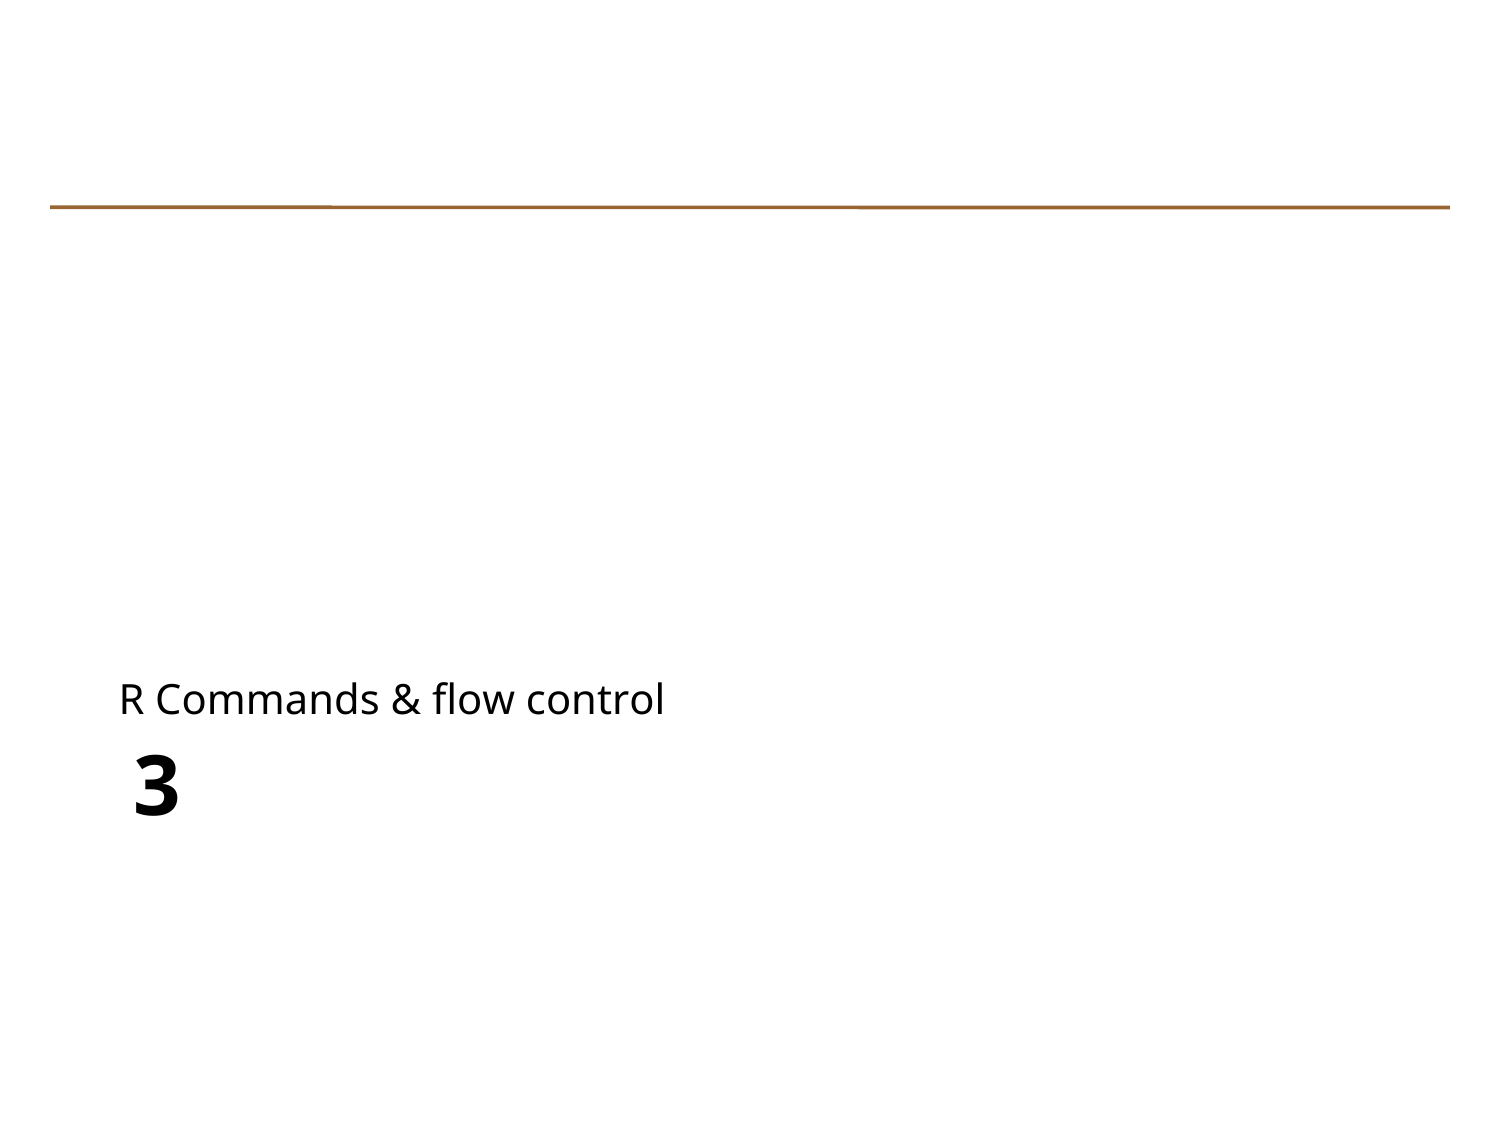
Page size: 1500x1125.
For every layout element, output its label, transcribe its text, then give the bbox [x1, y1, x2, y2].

text_box 3 [118, 723, 1394, 947]
text_box R Commands & flow control [118, 476, 1394, 723]
